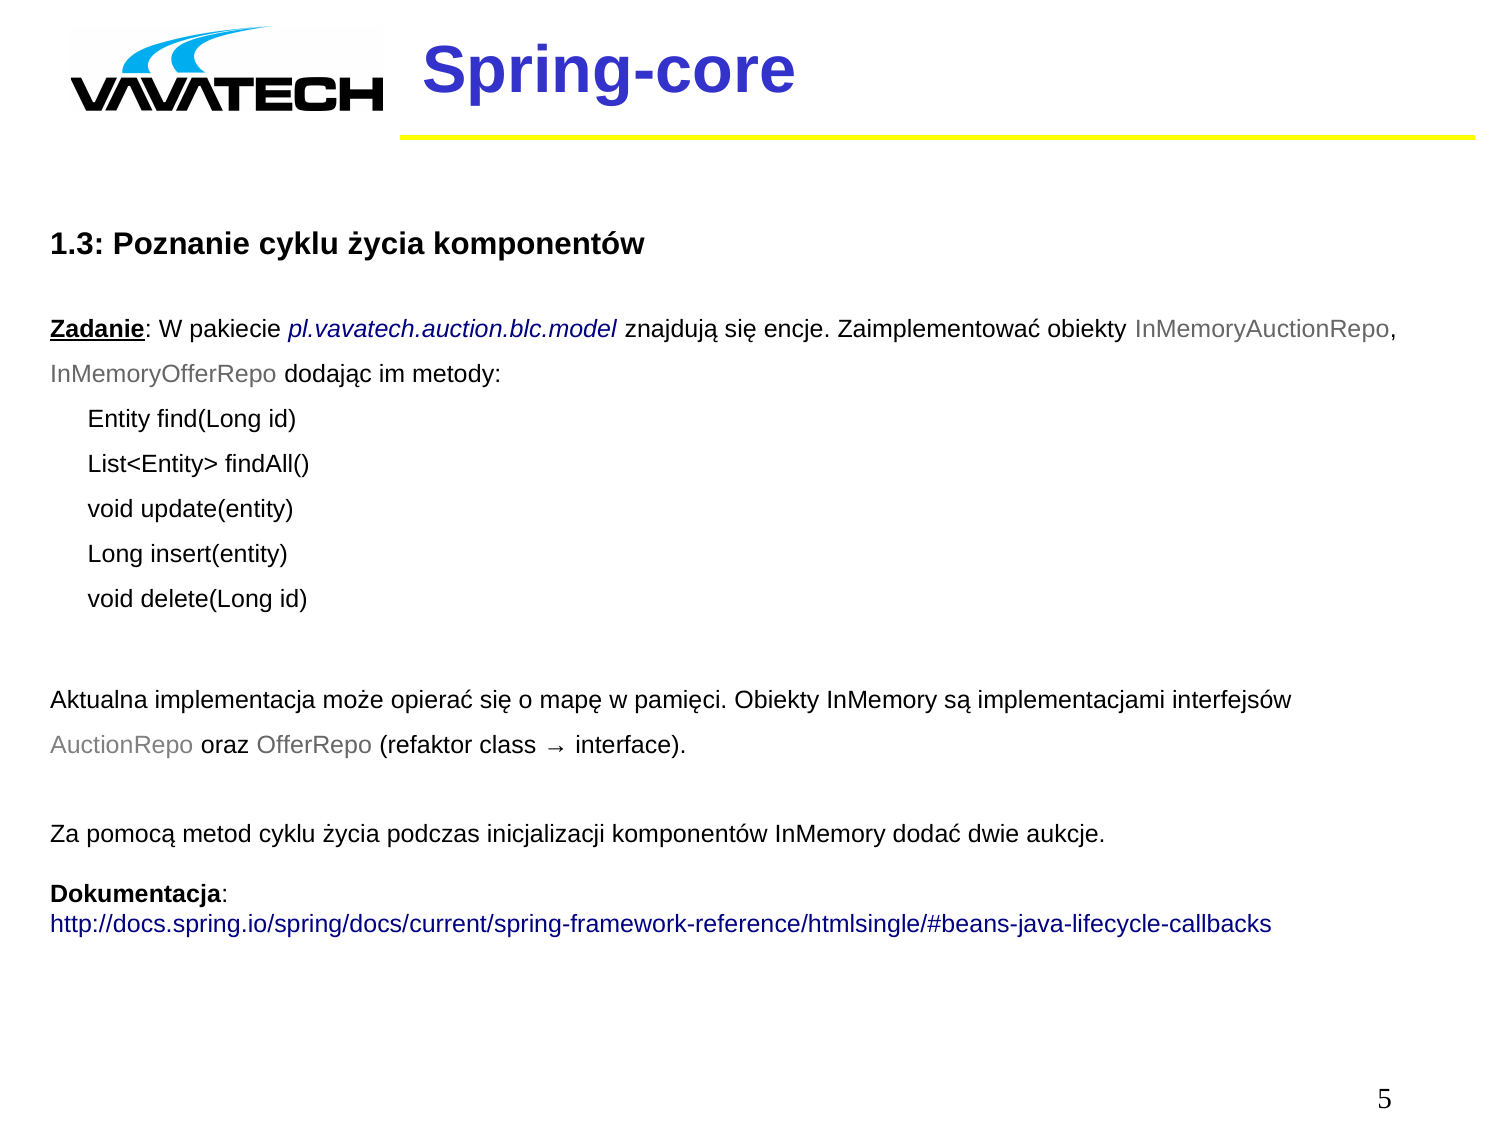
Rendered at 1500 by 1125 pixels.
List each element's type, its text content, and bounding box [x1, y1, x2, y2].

text_box 1.3: Poznanie cyklu życia komponentów Zadanie: W pakiecie pl.vavatech.auction.blc.model znajdują się encje. Zaimplementować obiekty InMemoryAuctionRepo, InMemoryOfferRepo dodając im metody: Entity find(Long id) List<Entity> findAll() void update(entity) Long insert(entity) void delete(Long id) Aktualna implementacja może opierać się o mapę w pamięci. Obiekty InMemory są implementacjami interfejsów AuctionRepo oraz OfferRepo (refaktor class → interface). Za pomocą metod cyklu życia podczas inicjalizacji komponentów InMemory dodać dwie aukcje. Dokumentacja: http://docs.spring.io/spring/docs/current/spring-framework-reference/htmlsingle/#beans-java-lifecycle-callbacks [35, 215, 1453, 1028]
picture [70, 26, 383, 111]
title Spring-core [407, 0, 1479, 157]
